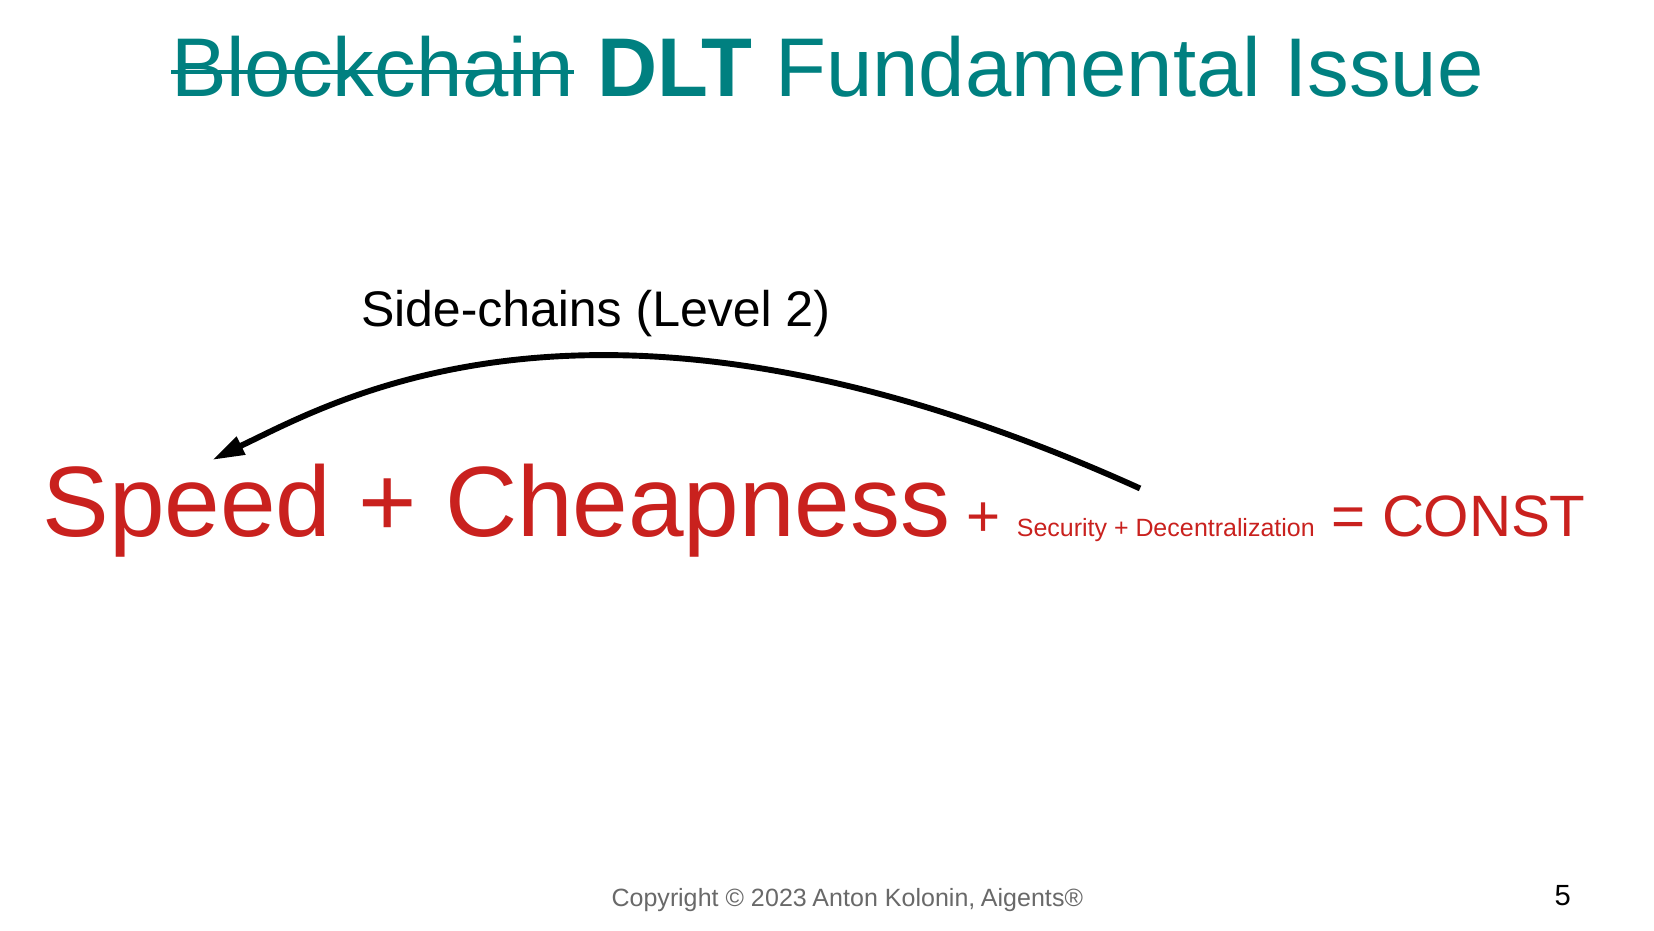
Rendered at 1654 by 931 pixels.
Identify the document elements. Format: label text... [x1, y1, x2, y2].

text_box Speed + Cheapness + Security + Decentralization = CONST [27, 438, 1616, 566]
text_box Blockchain DLT Fundamental Issue [0, 0, 1630, 135]
text_box Side-chains (Level 2) [346, 273, 846, 345]
